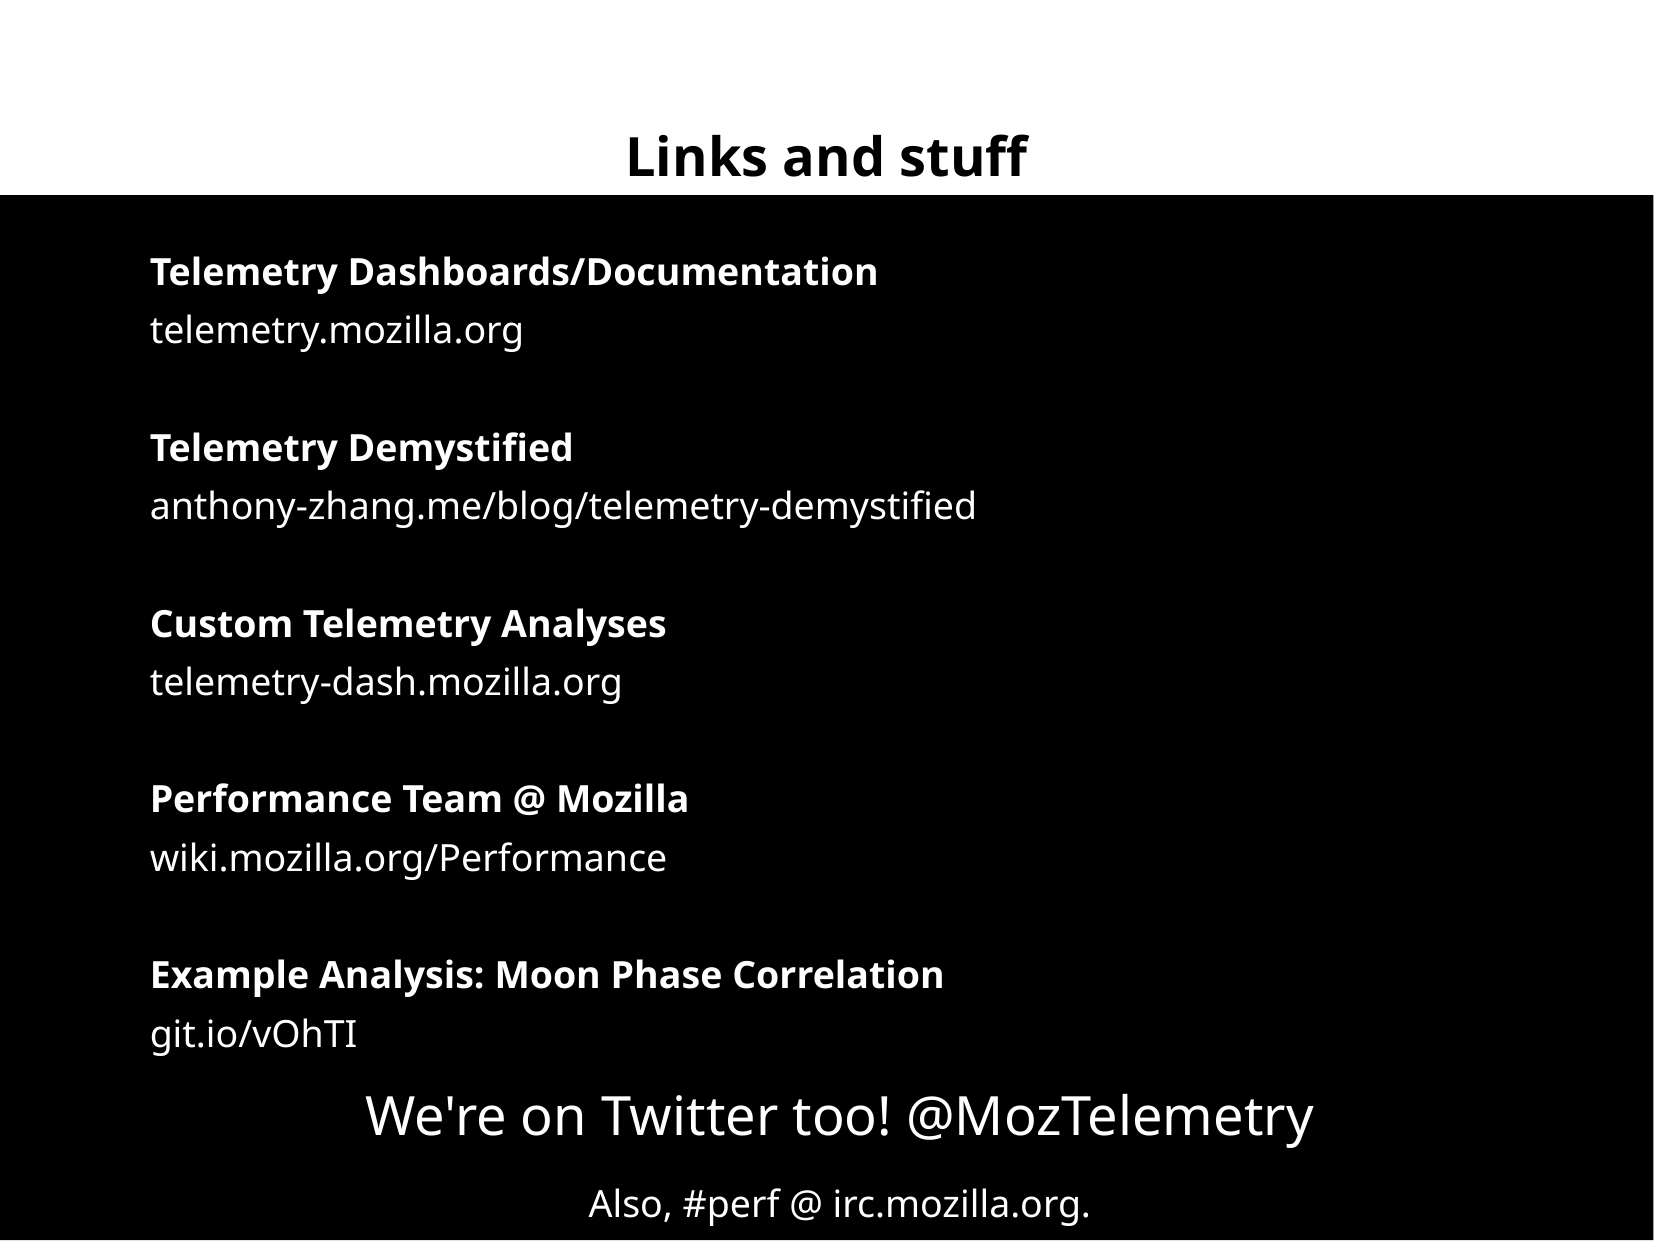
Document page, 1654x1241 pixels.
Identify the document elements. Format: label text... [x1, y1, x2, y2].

text_box Links and stuff [0, 110, 1654, 193]
text_box We're on Twitter too! @MozTelemetry Also, #perf @ irc.mozilla.org. [135, 1033, 1546, 1188]
text_box Telemetry Dashboards/Documentation telemetry.mozilla.org Telemetry Demystified anthony-zhang.me/blog/telemetry-demystified Custom Telemetry Analyses telemetry-dash.mozilla.org Performance Team @ Mozilla wiki.mozilla.org/Performance Example Analysis: Moon Phase Correlation git.io/vOhTI [135, 230, 1546, 995]
text_box [0, 195, 1654, 1241]
